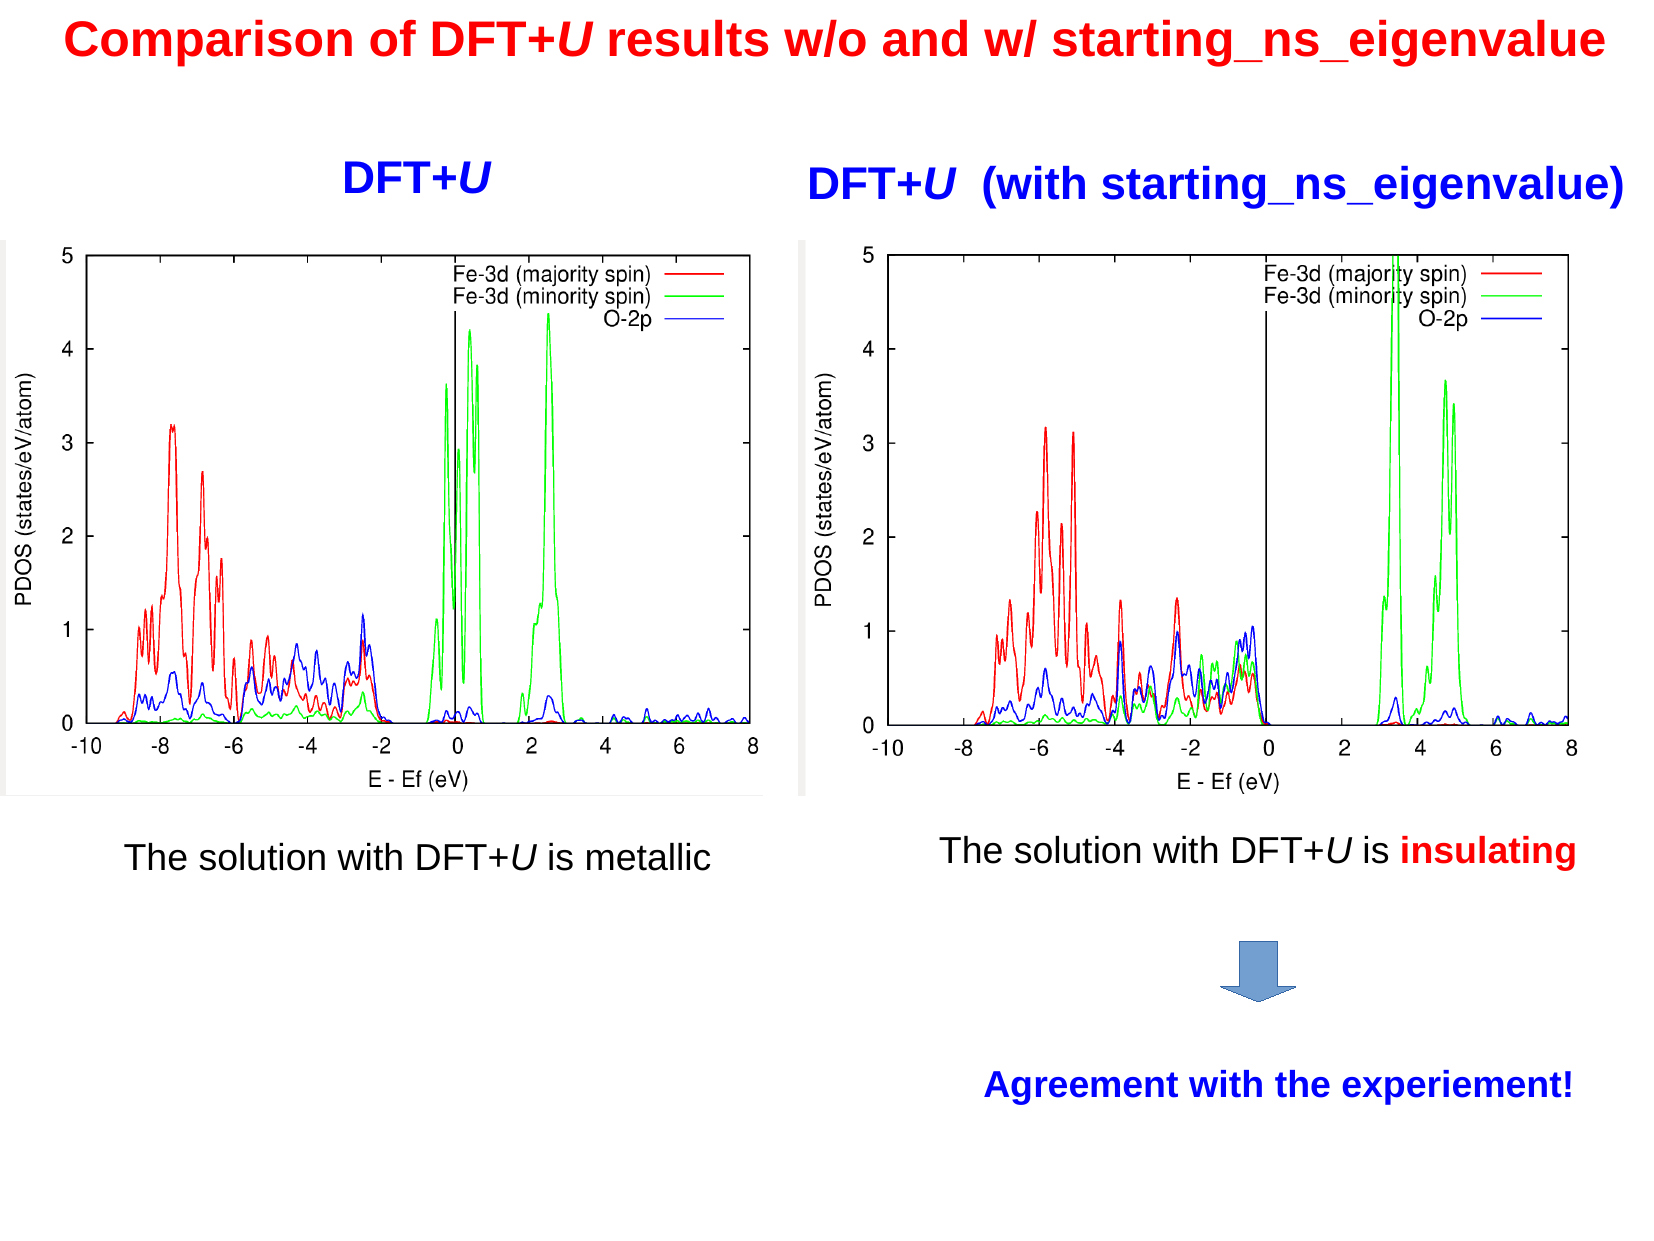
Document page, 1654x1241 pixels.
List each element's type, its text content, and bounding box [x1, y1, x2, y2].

text_box DFT+U [327, 144, 506, 211]
title Comparison of DFT+U results w/o and w/ starting_ns_eigenvalue [45, 10, 1625, 68]
text_box The solution with DFT+U is insulating [924, 822, 1593, 880]
text_box Agreement with the experiement! [968, 1056, 1590, 1114]
text_box DFT+U (with starting_ns_eigenvalue) [792, 150, 1641, 218]
picture [0, 240, 763, 796]
text_box [1220, 941, 1296, 1002]
text_box The solution with DFT+U is metallic [108, 829, 727, 886]
picture [798, 240, 1579, 796]
